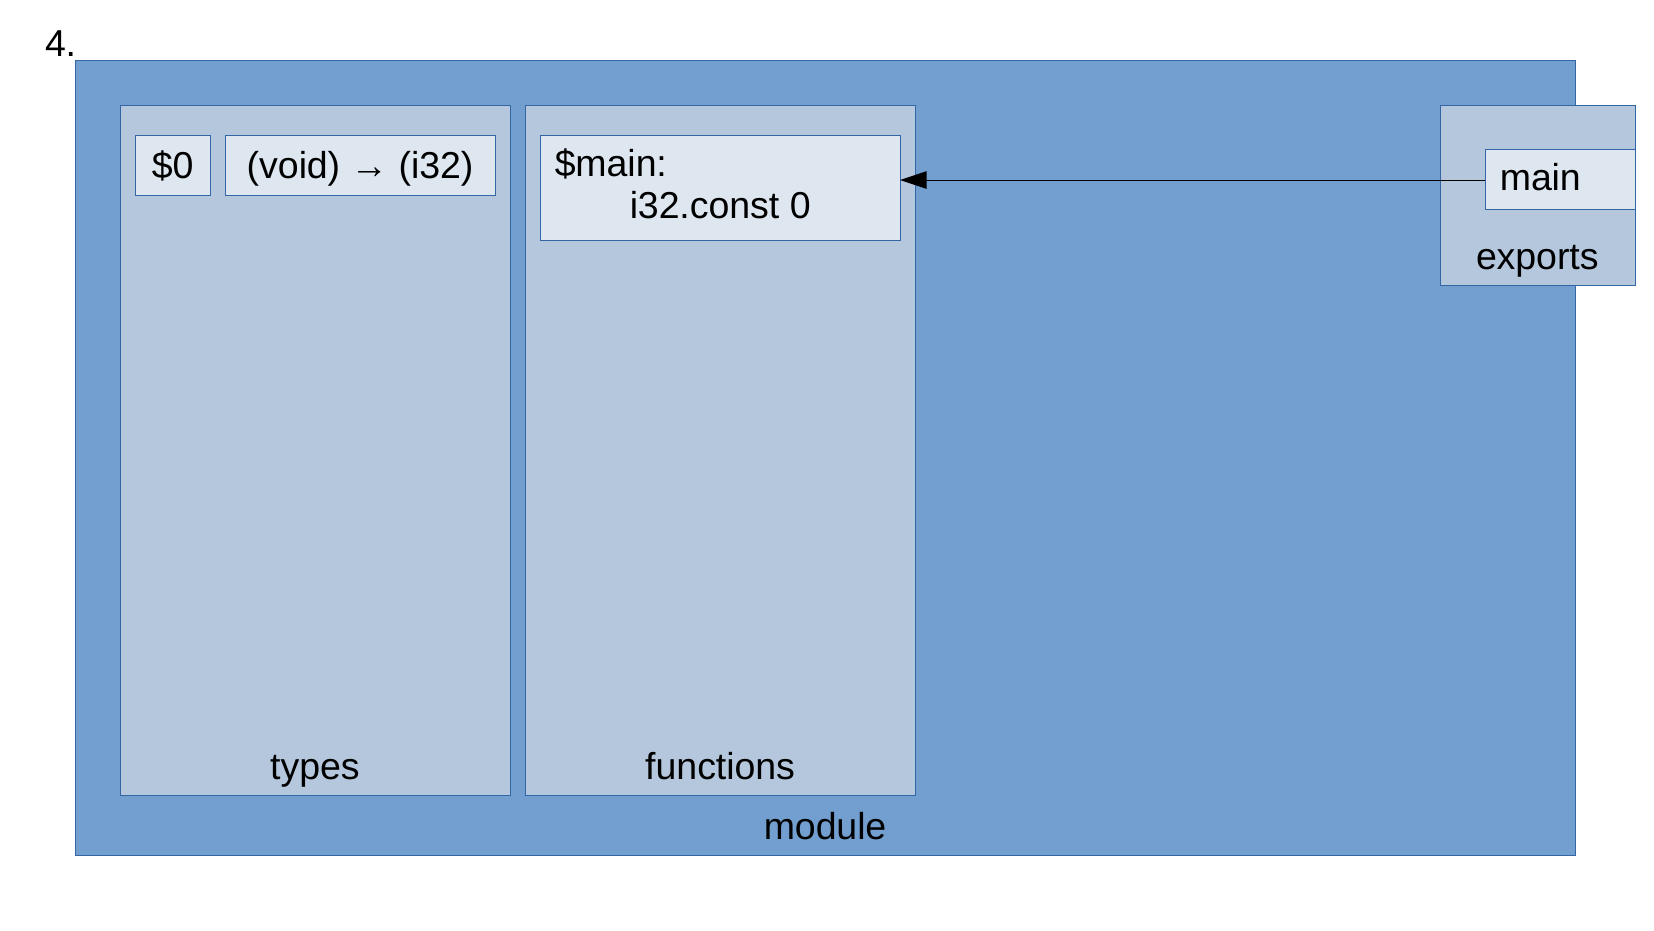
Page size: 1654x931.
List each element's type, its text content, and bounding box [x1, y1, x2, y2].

text_box (void) → (i32) [225, 135, 496, 196]
text_box functions [525, 105, 916, 796]
text_box $main: i32.const 0 [540, 135, 901, 241]
text_box main [1485, 149, 1636, 210]
text_box exports [1440, 181, 1636, 286]
text_box types [120, 105, 511, 796]
text_box $0 [135, 135, 211, 196]
text_box module [75, 60, 1576, 856]
text_box exports [1440, 105, 1636, 180]
text_box 4. [30, 15, 92, 72]
